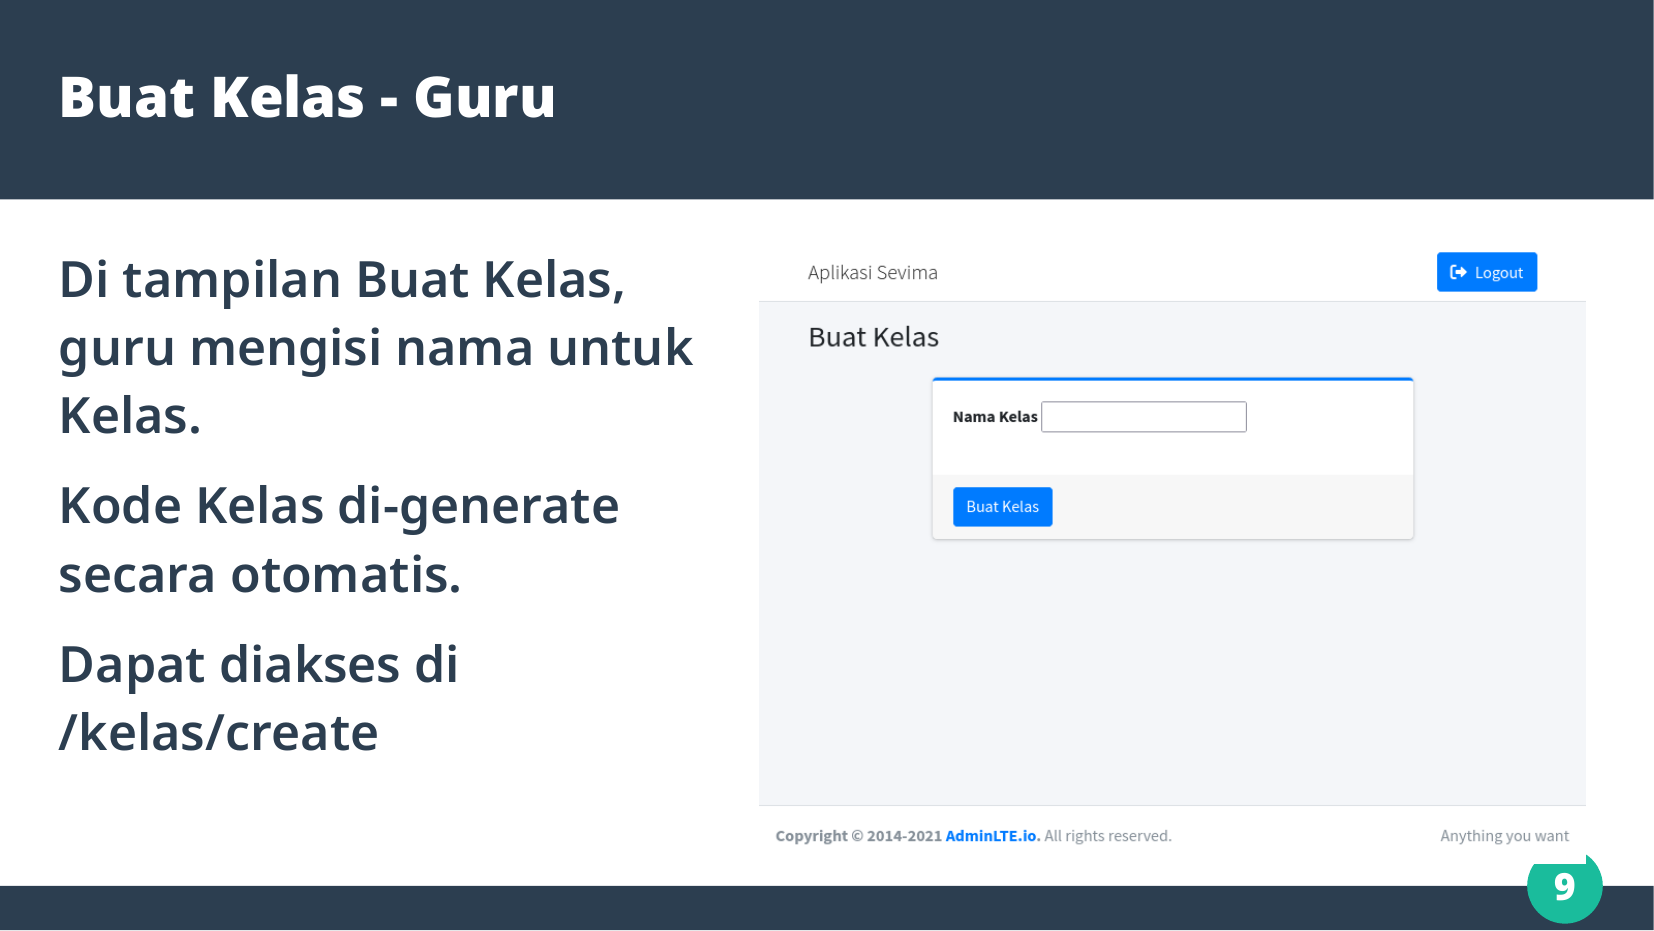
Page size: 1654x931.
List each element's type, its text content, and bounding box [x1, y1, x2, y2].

title Buat Kelas - Guru [59, 37, 1595, 155]
picture [759, 243, 1586, 864]
list Di tampilan Buat Kelas, guru mengisi nama untuk Kelas. Kode Kelas di-generate secara otomatis. Dapat diakses di /kelas/create [59, 243, 713, 864]
